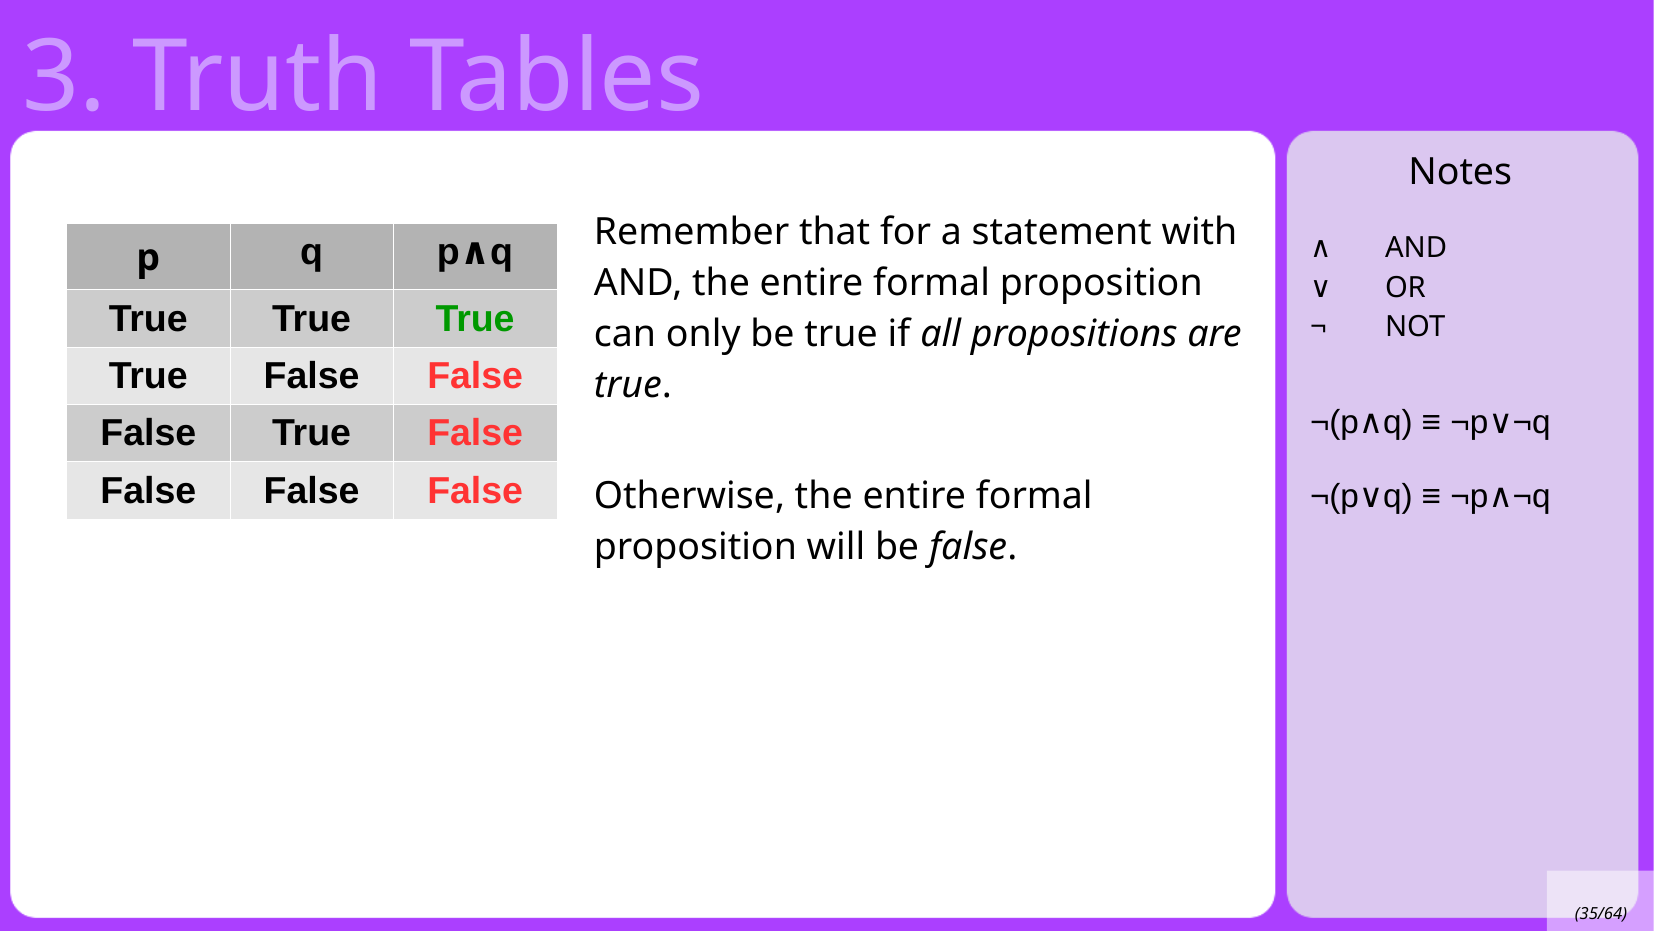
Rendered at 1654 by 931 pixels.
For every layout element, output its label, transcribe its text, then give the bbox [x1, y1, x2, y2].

table_cell False [67, 405, 230, 461]
table_cell False [1546, 870, 1654, 877]
table_cell False [394, 462, 557, 519]
text_box Notes [1290, 141, 1631, 199]
table_cell False [231, 348, 393, 404]
table_cell False [394, 405, 557, 461]
table_cell True [67, 348, 230, 404]
title 3. Truth Tables [22, 13, 1511, 130]
table_cell True [231, 405, 393, 461]
table_cell True [394, 290, 557, 347]
text_box ¬(p∧q) ≡ ¬p∨¬q ¬(p∨q) ≡ ¬p∧¬q [1310, 403, 1612, 515]
table_cell False [394, 348, 557, 404]
table_cell False [67, 462, 230, 519]
table_header p [67, 224, 230, 289]
table_cell True [231, 290, 393, 347]
table_cell False [231, 462, 393, 519]
picture [0, 0, 1654, 931]
table_header q [231, 224, 393, 289]
text_box ∧ AND ∨ OR ¬ NOT [1310, 226, 1612, 333]
table_header p∧q [394, 224, 557, 289]
text_box Remember that for a statement with AND, the entire formal proposition can only be true if all propositions are true. Otherwise, the entire formal proposition will be false. [584, 204, 1252, 486]
table_cell True [67, 290, 230, 347]
text_box (<number>/64) [1546, 877, 1654, 931]
